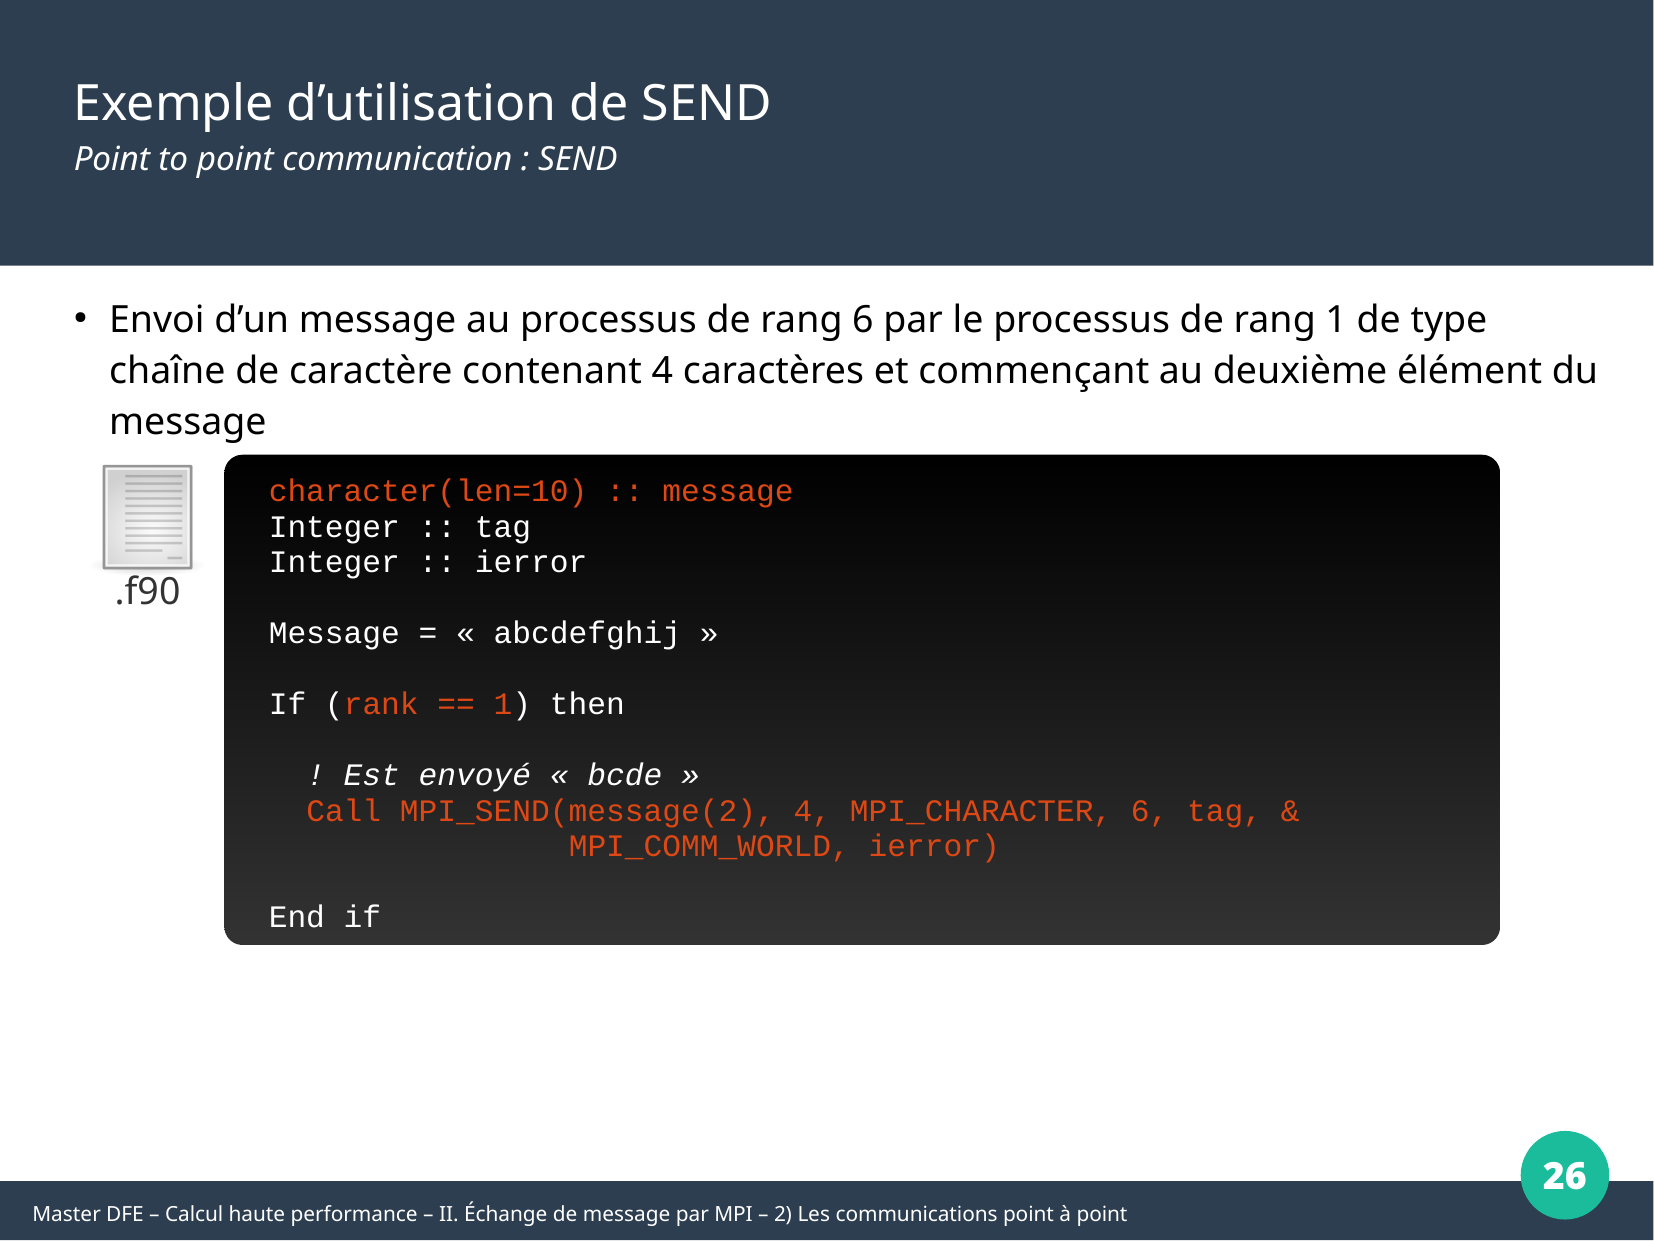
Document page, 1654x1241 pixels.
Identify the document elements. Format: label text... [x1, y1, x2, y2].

text_box Exemple d’utilisation de SEND Point to point communication : SEND [59, 59, 1619, 254]
text_box .f90 [70, 557, 225, 623]
text_box Envoi d’un message au processus de rang 6 par le processus de rang 1 de type chaîne de caractère contenant 4 caractères et commençant au deuxième élément du message [59, 285, 1619, 402]
text_box [224, 454, 1501, 945]
text_box Master DFE – Calcul haute performance – II. Échange de message par MPI – 2) Les communications point à point [17, 1191, 1436, 1235]
picture [88, 460, 207, 557]
text_box character(len=10) :: message Integer :: tag Integer :: ierror Message = « abcdefghij » If (rank == 1) then ! Est envoyé « bcde » Call MPI_SEND(message(2), 4, MPI_CHARACTER, 6, tag, & MPI_COMM_WORLD, ierror) End if [253, 468, 1477, 981]
